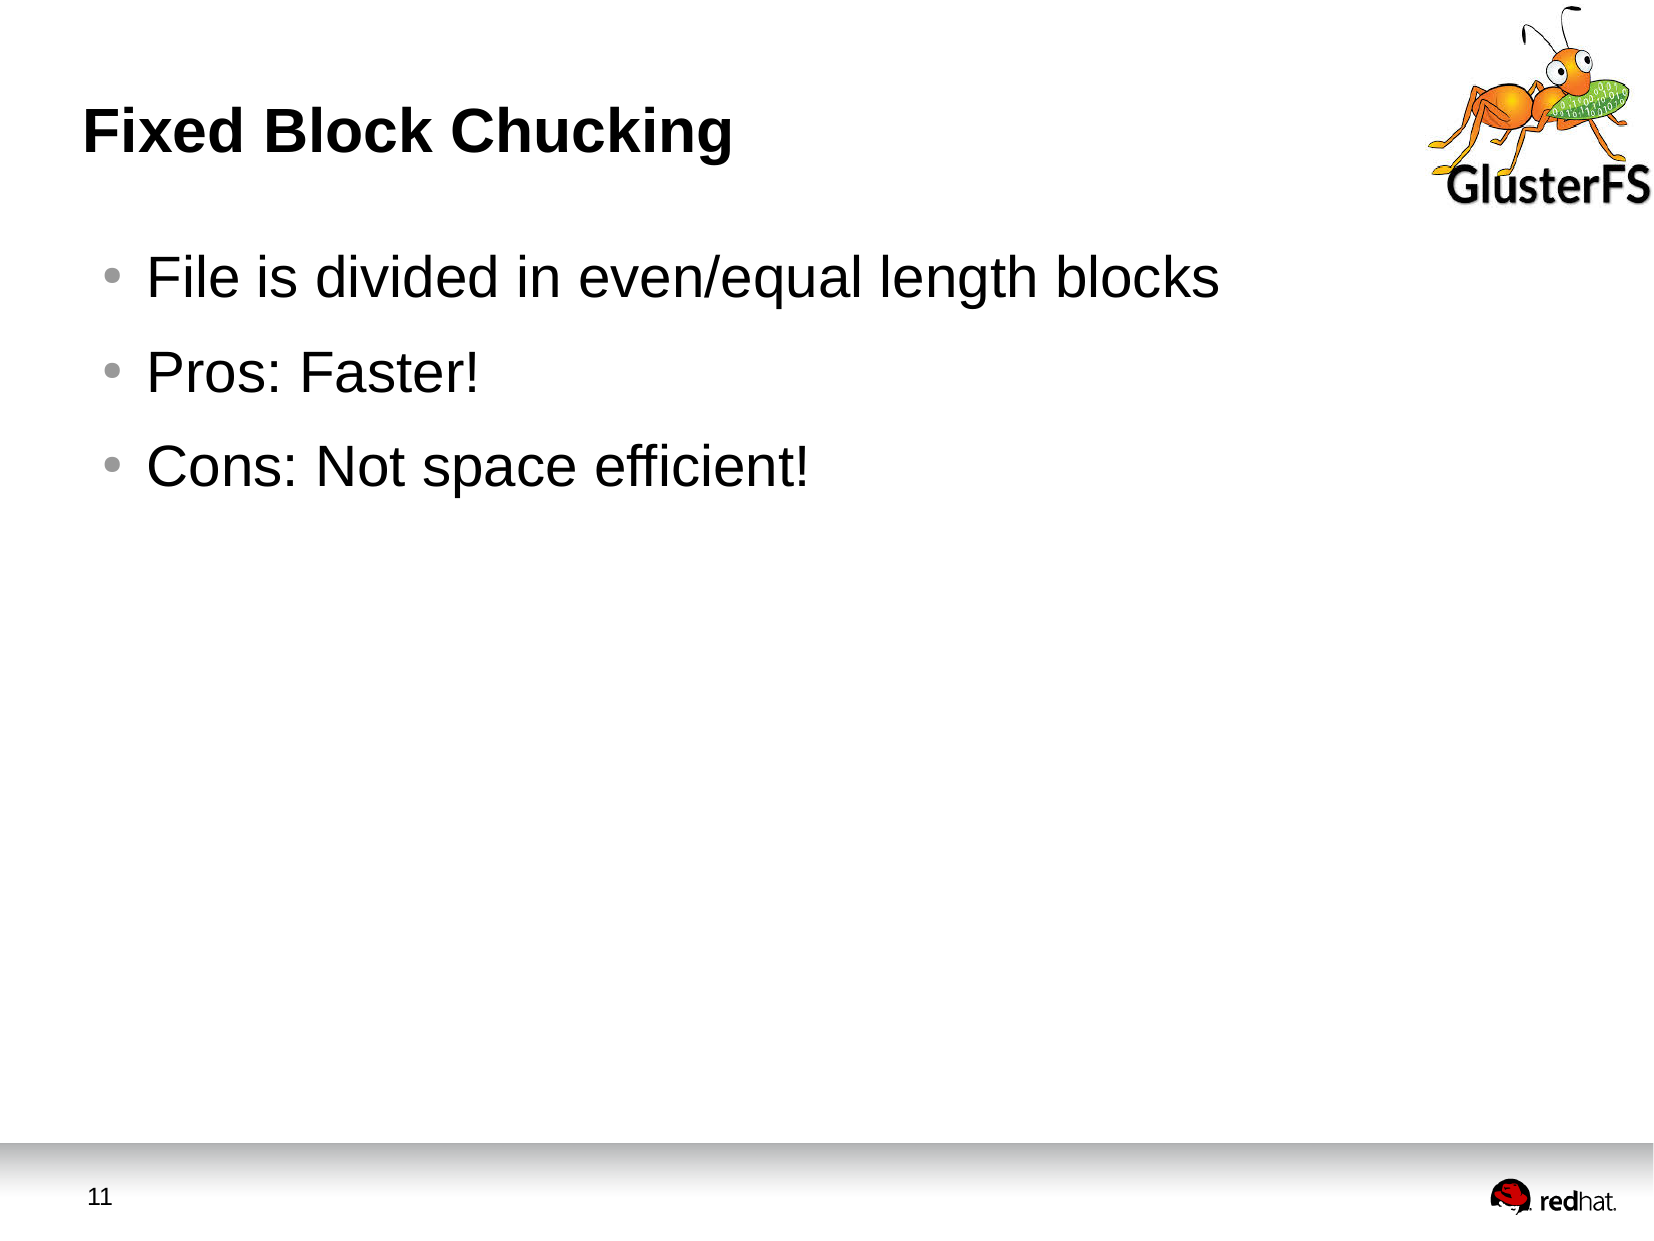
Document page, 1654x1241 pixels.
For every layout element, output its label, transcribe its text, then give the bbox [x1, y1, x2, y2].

title Fixed Block Chucking [82, 37, 1426, 226]
picture [1425, 4, 1653, 208]
picture [0, 1143, 1654, 1241]
list File is divided in even/equal length blocks Pros: Faster! Cons: Not space efficient! [86, 244, 1576, 1039]
